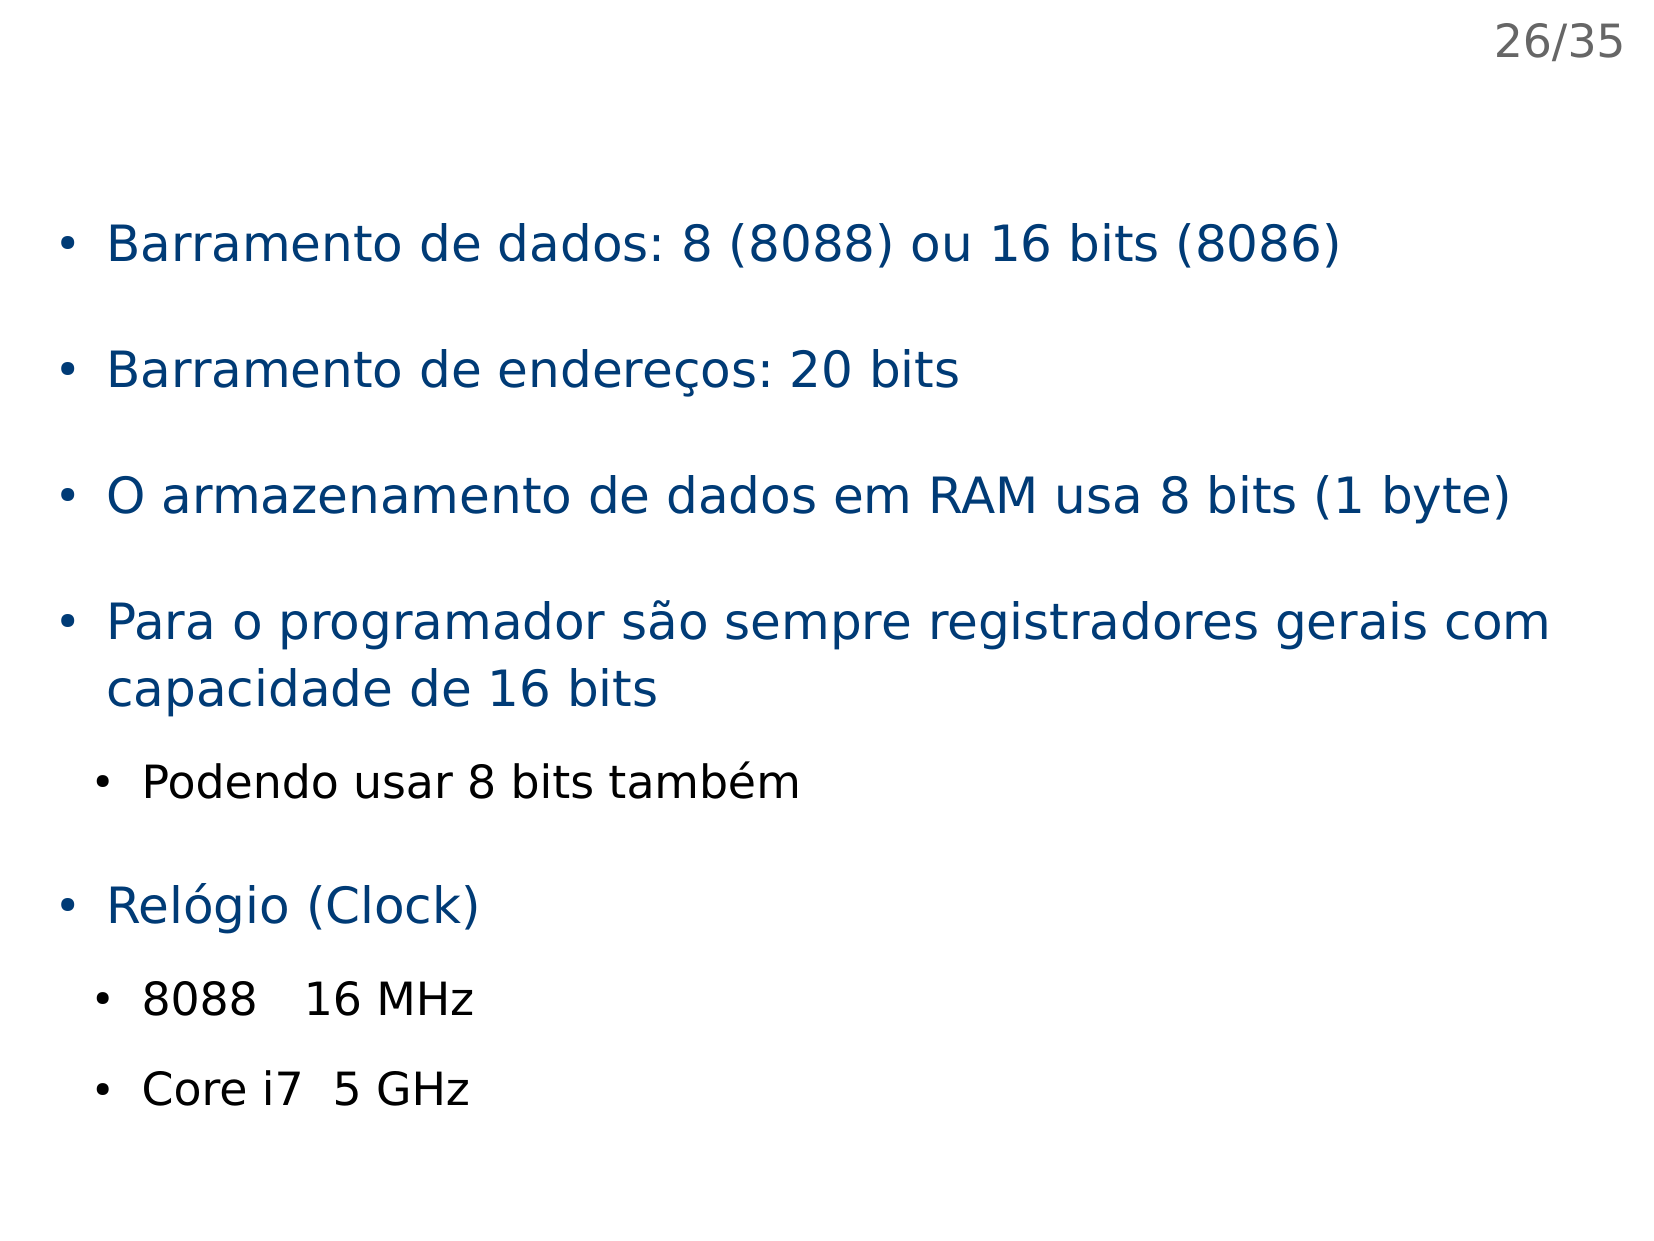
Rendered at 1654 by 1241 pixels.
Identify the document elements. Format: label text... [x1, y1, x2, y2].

list Barramento de dados: 8 (8088) ou 16 bits (8086) Barramento de endereços: 20 bits O armazenamento de dados em RAM usa 8 bits (1 byte) Para o programador são sempre registradores gerais com capacidade de 16 bits Podendo usar 8 bits também Relógio (Clock) 8088 16 MHz Core i7 5 GHz [59, 206, 1625, 1211]
